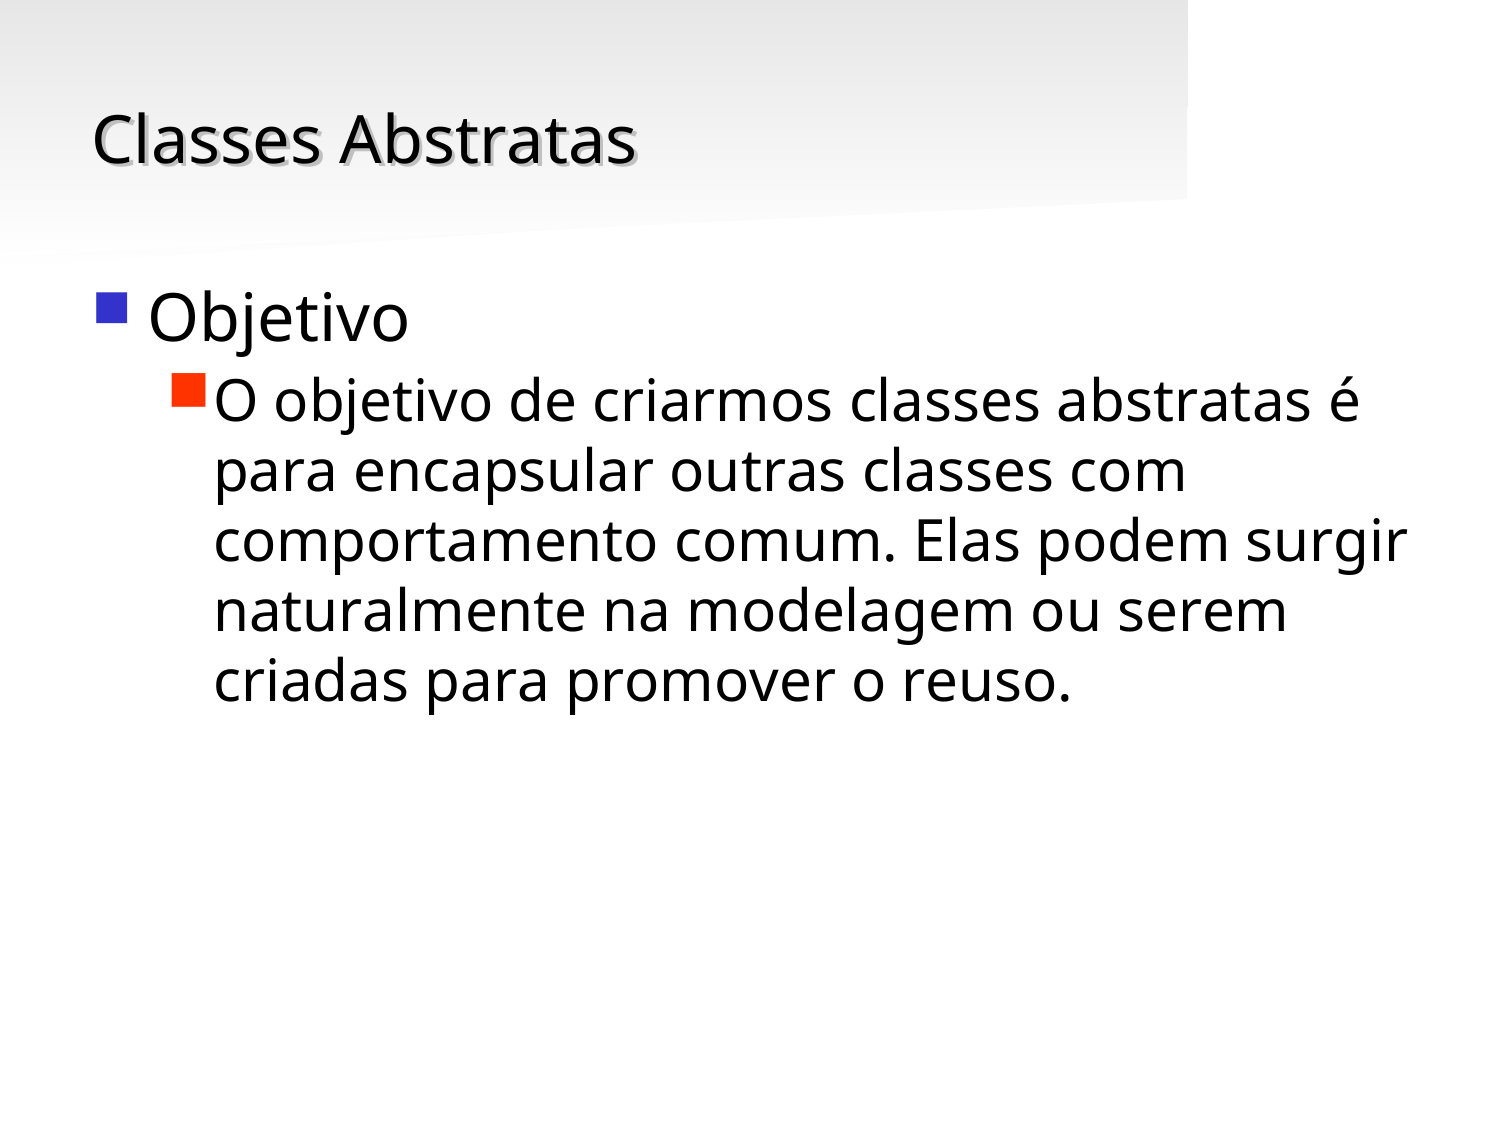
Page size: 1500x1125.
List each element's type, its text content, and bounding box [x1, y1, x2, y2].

text_box Objetivo O objetivo de criarmos classes abstratas é para encapsular outras classes com comportamento comum. Elas podem surgir naturalmente na modelagem ou serem criadas para promover o reuso. [76, 267, 1427, 1005]
text_box Classes Abstratas [76, 42, 1427, 231]
